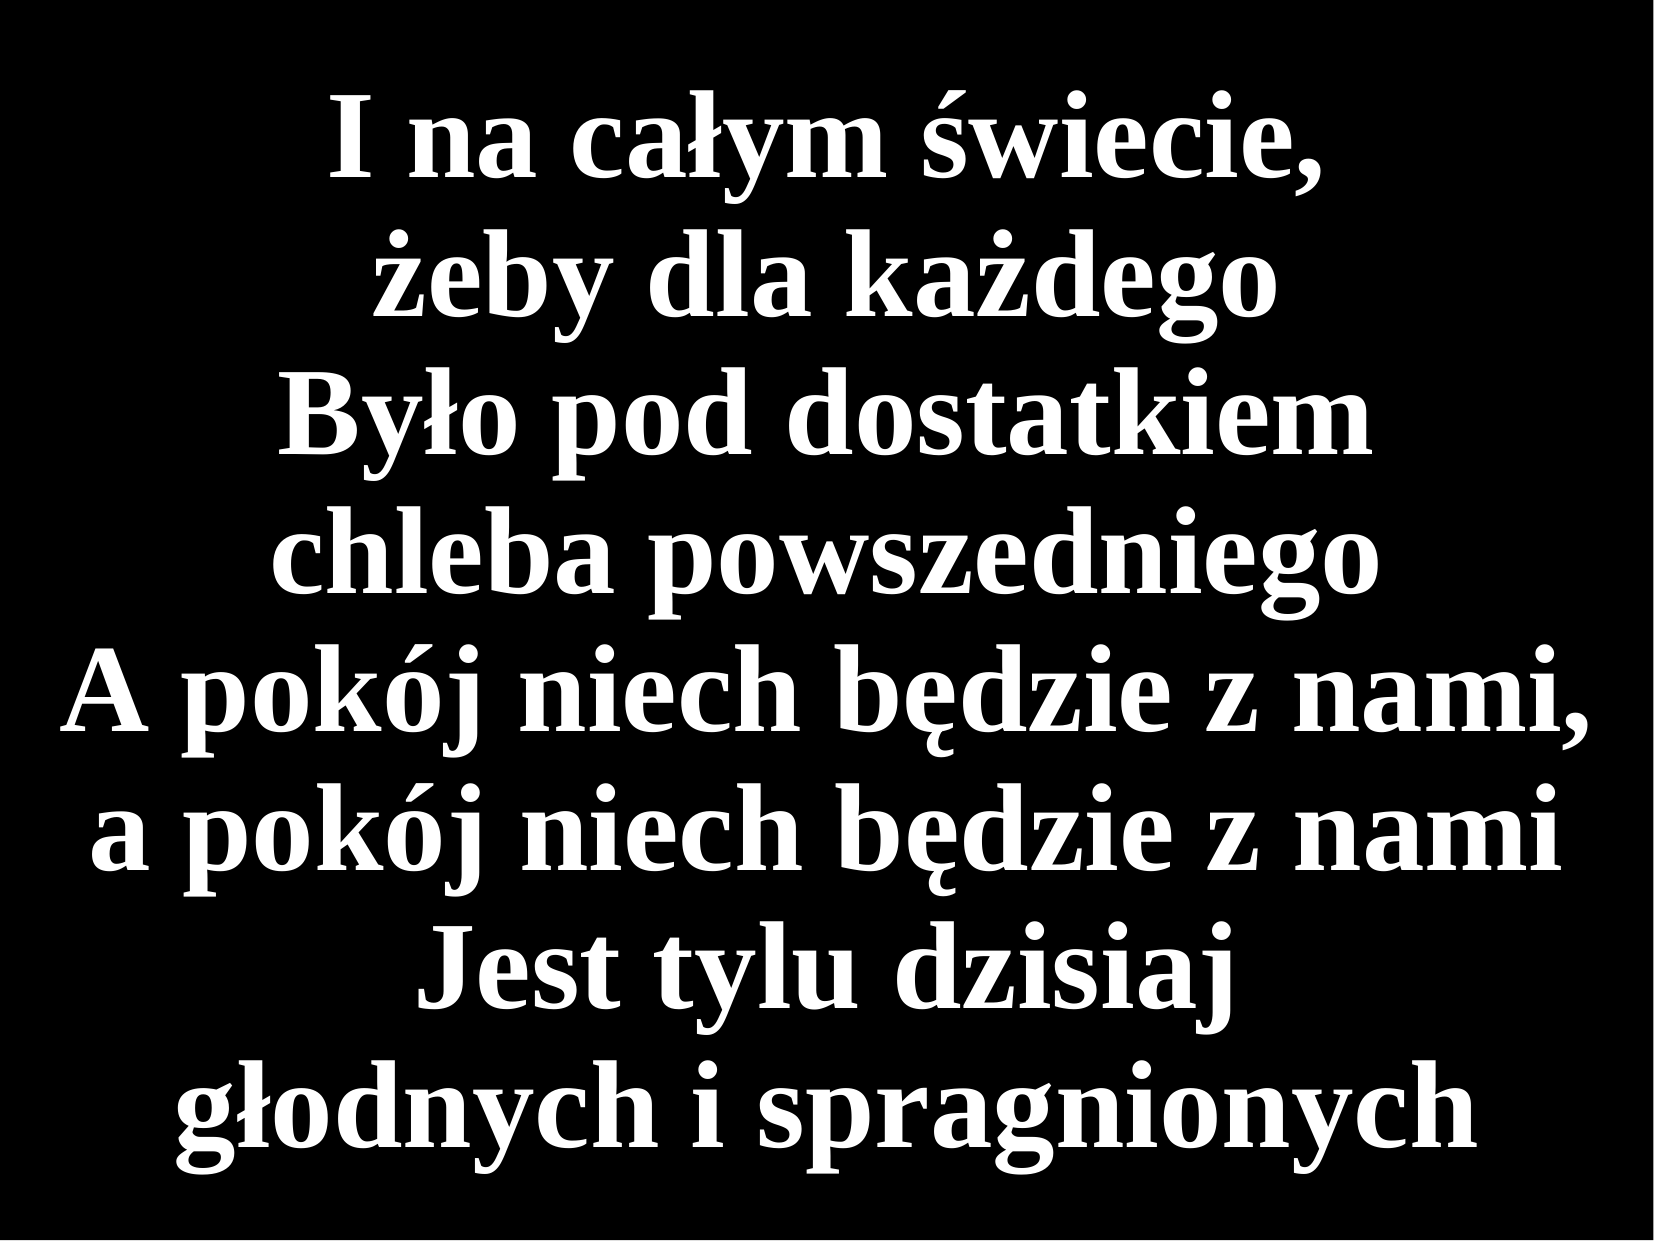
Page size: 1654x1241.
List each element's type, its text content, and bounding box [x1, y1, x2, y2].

title I na całym świecie, żeby dla każdego Było pod dostatkiem chleba powszedniego A pokój niech będzie z nami, a pokój niech będzie z nami Jest tylu dzisiaj głodnych i spragnionych [0, 0, 1654, 1241]
